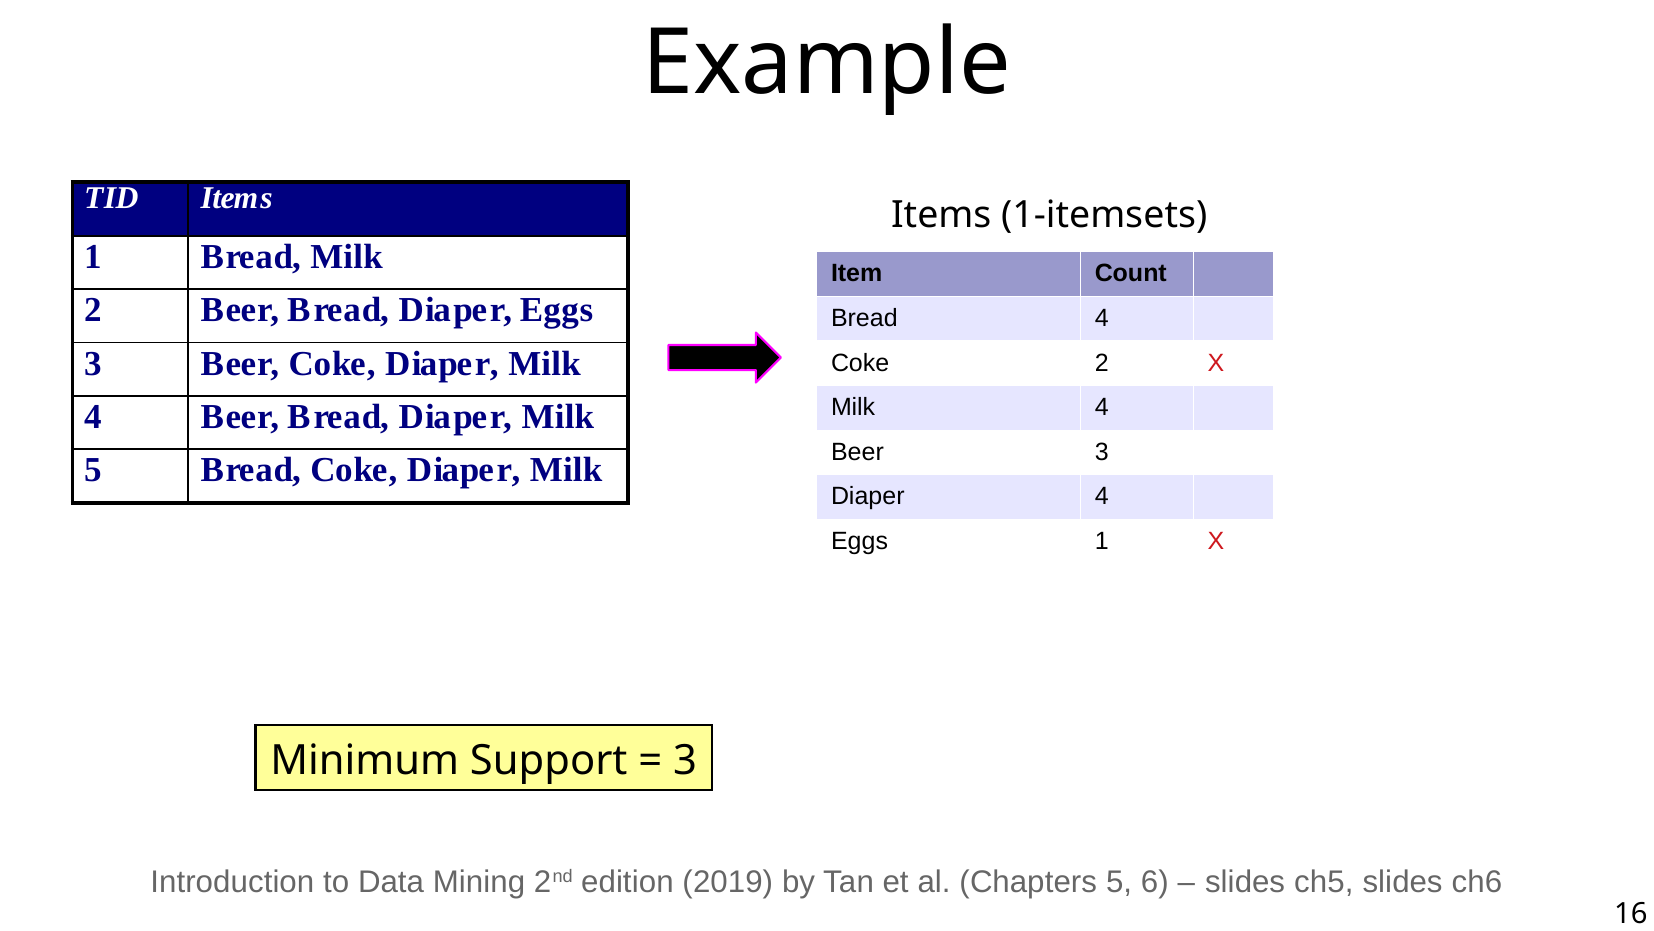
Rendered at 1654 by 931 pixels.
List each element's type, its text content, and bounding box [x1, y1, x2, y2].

text_box Introduction to Data Mining 2nd edition (2019) by Tan et al. (Chapters 5, 6) – slides ch5, slides ch6 [7, 857, 1646, 916]
table_cell 4 [1081, 386, 1193, 430]
table_cell [1194, 297, 1273, 340]
table_cell Beer [817, 431, 1080, 474]
table_header Item [817, 252, 1080, 296]
table_cell X [1194, 341, 1273, 385]
table_cell 3 [1081, 431, 1193, 474]
text_box [668, 332, 781, 383]
title Example [82, 1, 1571, 115]
table_cell 1 [1081, 520, 1193, 573]
text_box Minimum Support = 3 [255, 725, 712, 790]
table_cell Eggs [817, 520, 1080, 573]
table_cell [1194, 386, 1273, 430]
table_header Count [1081, 252, 1193, 296]
table_cell 4 [1081, 475, 1193, 519]
table_cell Milk [817, 386, 1080, 430]
table_cell Bread [817, 297, 1080, 340]
text_box Items (1-itemsets) [876, 182, 1223, 243]
table_cell [1194, 431, 1273, 474]
table_cell 4 [1081, 297, 1193, 340]
picture [55, 180, 642, 533]
table_cell [1194, 475, 1273, 519]
table_cell Coke [817, 341, 1080, 385]
table_cell 2 [1081, 341, 1193, 385]
table_header [1194, 252, 1273, 296]
table_cell X [1194, 520, 1273, 573]
table_cell Diaper [817, 475, 1080, 519]
